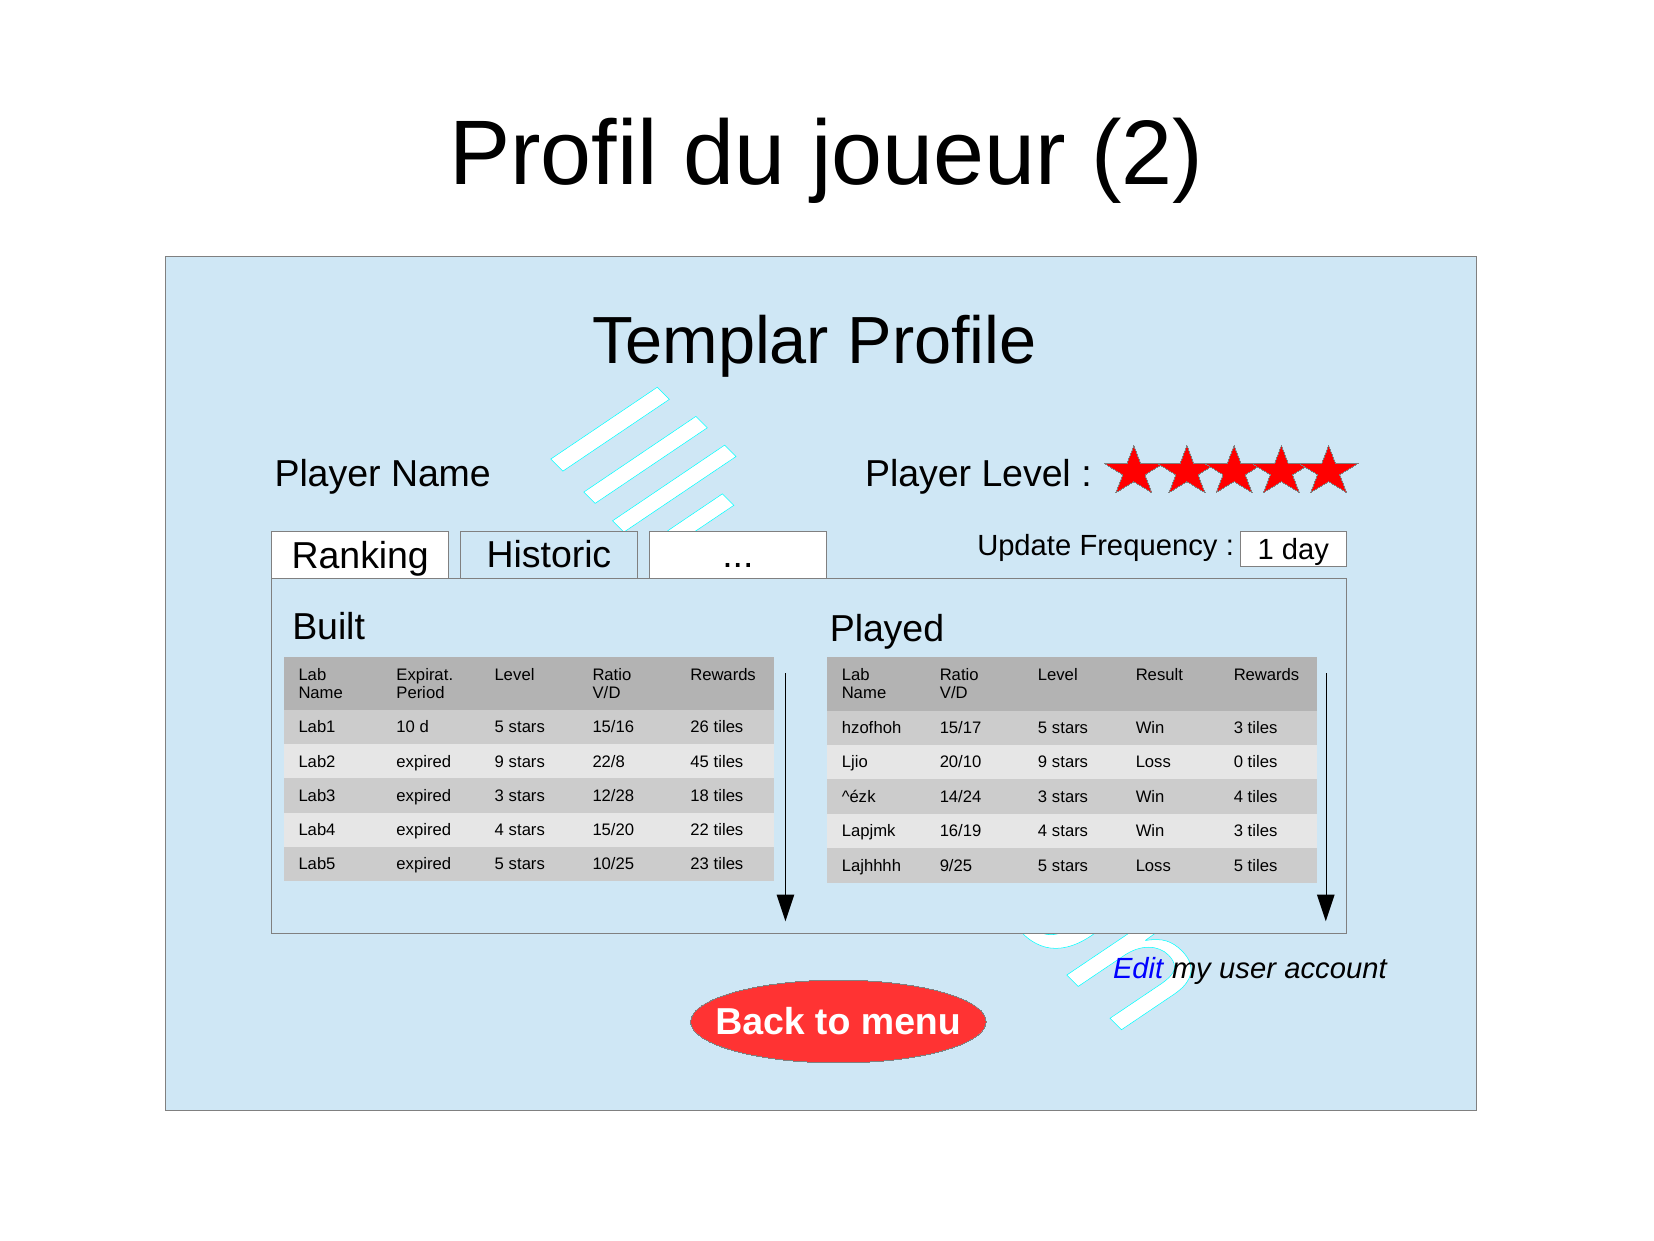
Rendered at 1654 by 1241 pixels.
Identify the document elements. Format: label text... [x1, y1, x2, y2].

text_box Update Frequency : [962, 521, 1264, 570]
text_box Played [814, 600, 1052, 658]
table_cell 22/8 [578, 744, 676, 778]
table_cell 3 stars [480, 778, 578, 813]
text_box Back to menu [690, 980, 987, 1063]
text_box 1 day [1240, 531, 1347, 567]
table_cell 5 stars [480, 710, 578, 744]
table_cell Ljio [827, 745, 925, 779]
table_cell Lab3 [284, 778, 382, 813]
table_cell Lab4 [284, 813, 382, 847]
table_cell 9 stars [480, 744, 578, 778]
table_cell 3 tiles [1219, 711, 1317, 745]
table_cell 20/10 [925, 745, 1023, 779]
table_cell 14/24 [925, 779, 1023, 814]
text_box Ranking [271, 531, 449, 579]
table_cell Win [1121, 814, 1219, 848]
table_cell Win [1121, 711, 1219, 745]
text_box Historic [460, 531, 638, 579]
text_box Player Name [259, 445, 532, 502]
table_cell 3 tiles [1219, 814, 1317, 848]
table_header Level [1023, 657, 1121, 711]
table_cell ^ézk [827, 779, 925, 814]
table_cell expired [382, 744, 480, 778]
text_box Built [277, 598, 420, 656]
table_cell 5 tiles [1219, 848, 1317, 883]
table_cell 45 tiles [676, 744, 774, 778]
table_cell 5 stars [1023, 711, 1121, 745]
text_box Illustration [475, 385, 915, 578]
table_cell Lab2 [284, 744, 382, 778]
table_cell 4 stars [480, 813, 578, 847]
table_header Rewards [1219, 657, 1317, 711]
table_header Expirat. Period [382, 657, 480, 710]
table_cell 22 tiles [676, 813, 774, 847]
table_cell 5 stars [1023, 848, 1121, 883]
table_cell Loss [1121, 848, 1219, 883]
table_cell expired [382, 778, 480, 813]
table_cell Lab5 [284, 847, 382, 881]
table_cell 4 tiles [1219, 779, 1317, 814]
table_cell 10/25 [578, 847, 676, 881]
table_cell 15/20 [578, 813, 676, 847]
table_cell expired [382, 813, 480, 847]
table_cell Lab1 [284, 710, 382, 744]
table_header Lab Name [284, 657, 382, 710]
table_cell Lapjmk [827, 814, 925, 848]
text_box ... [649, 531, 827, 579]
table_cell Loss [1121, 745, 1219, 779]
text_box [165, 257, 1477, 1111]
table_cell 16/19 [925, 814, 1023, 848]
table_cell 5 stars [480, 847, 578, 881]
text_box Illustration [906, 934, 1281, 1130]
table_cell Win [1121, 779, 1219, 814]
table_header Ratio V/D [925, 658, 1023, 711]
table_cell 26 tiles [676, 710, 774, 744]
table_cell 18 tiles [676, 778, 774, 813]
table_cell 4 stars [1023, 814, 1121, 848]
table_header Lab Name [827, 658, 925, 711]
table_header Result [1121, 657, 1219, 711]
table_cell 10 d [382, 710, 480, 744]
table_cell 9 stars [1023, 745, 1121, 779]
table_cell 9/25 [925, 848, 1023, 883]
table_cell 0 tiles [1219, 745, 1317, 779]
table_cell 23 tiles [676, 847, 774, 881]
table_header Ratio V/D [578, 657, 676, 710]
text_box Player Level : [850, 445, 1123, 503]
table_header Level [480, 657, 578, 710]
table_header Rewards [676, 657, 774, 710]
table_cell 3 stars [1023, 779, 1121, 814]
table_cell expired [382, 847, 480, 881]
table_cell 15/16 [578, 710, 676, 744]
text_box Edit my user account [1098, 944, 1441, 993]
table_cell 12/28 [578, 778, 676, 813]
table_cell Lajhhhh [827, 848, 925, 883]
text_box Templar Profile [577, 295, 1052, 385]
title Profil du joueur (2) [82, 49, 1571, 257]
table_cell hzofhoh [827, 711, 925, 745]
table_cell 15/17 [925, 711, 1023, 745]
